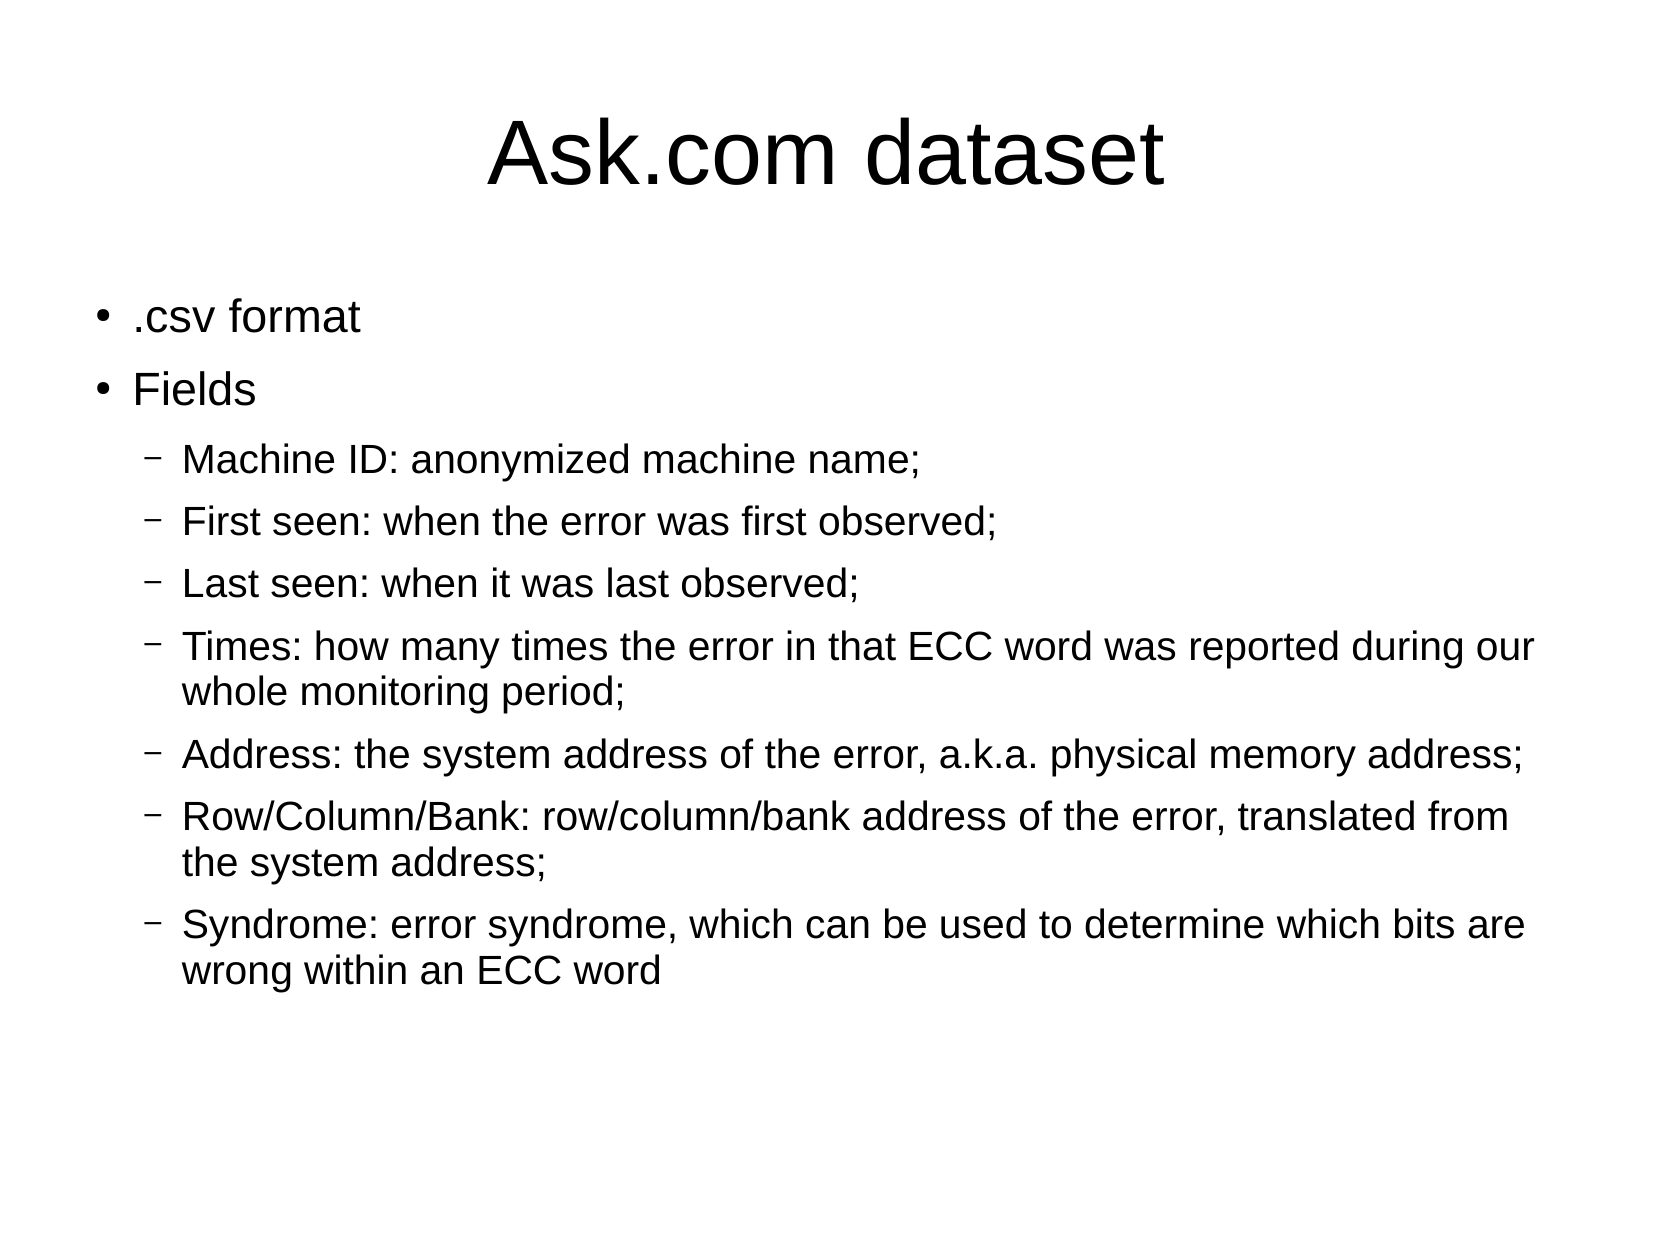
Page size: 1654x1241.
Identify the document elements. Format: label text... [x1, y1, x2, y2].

list .csv format Fields Machine ID: anonymized machine name; First seen: when the error was first observed; Last seen: when it was last observed; Times: how many times the error in that ECC word was reported during our whole monitoring period; Address: the system address of the error, a.k.a. physical memory address; Row/Column/Bank: row/column/bank address of the error, translated from the system address; Syndrome: error syndrome, which can be used to determine which bits are wrong within an ECC word [82, 290, 1571, 1010]
title Ask.com dataset [82, 49, 1571, 257]
